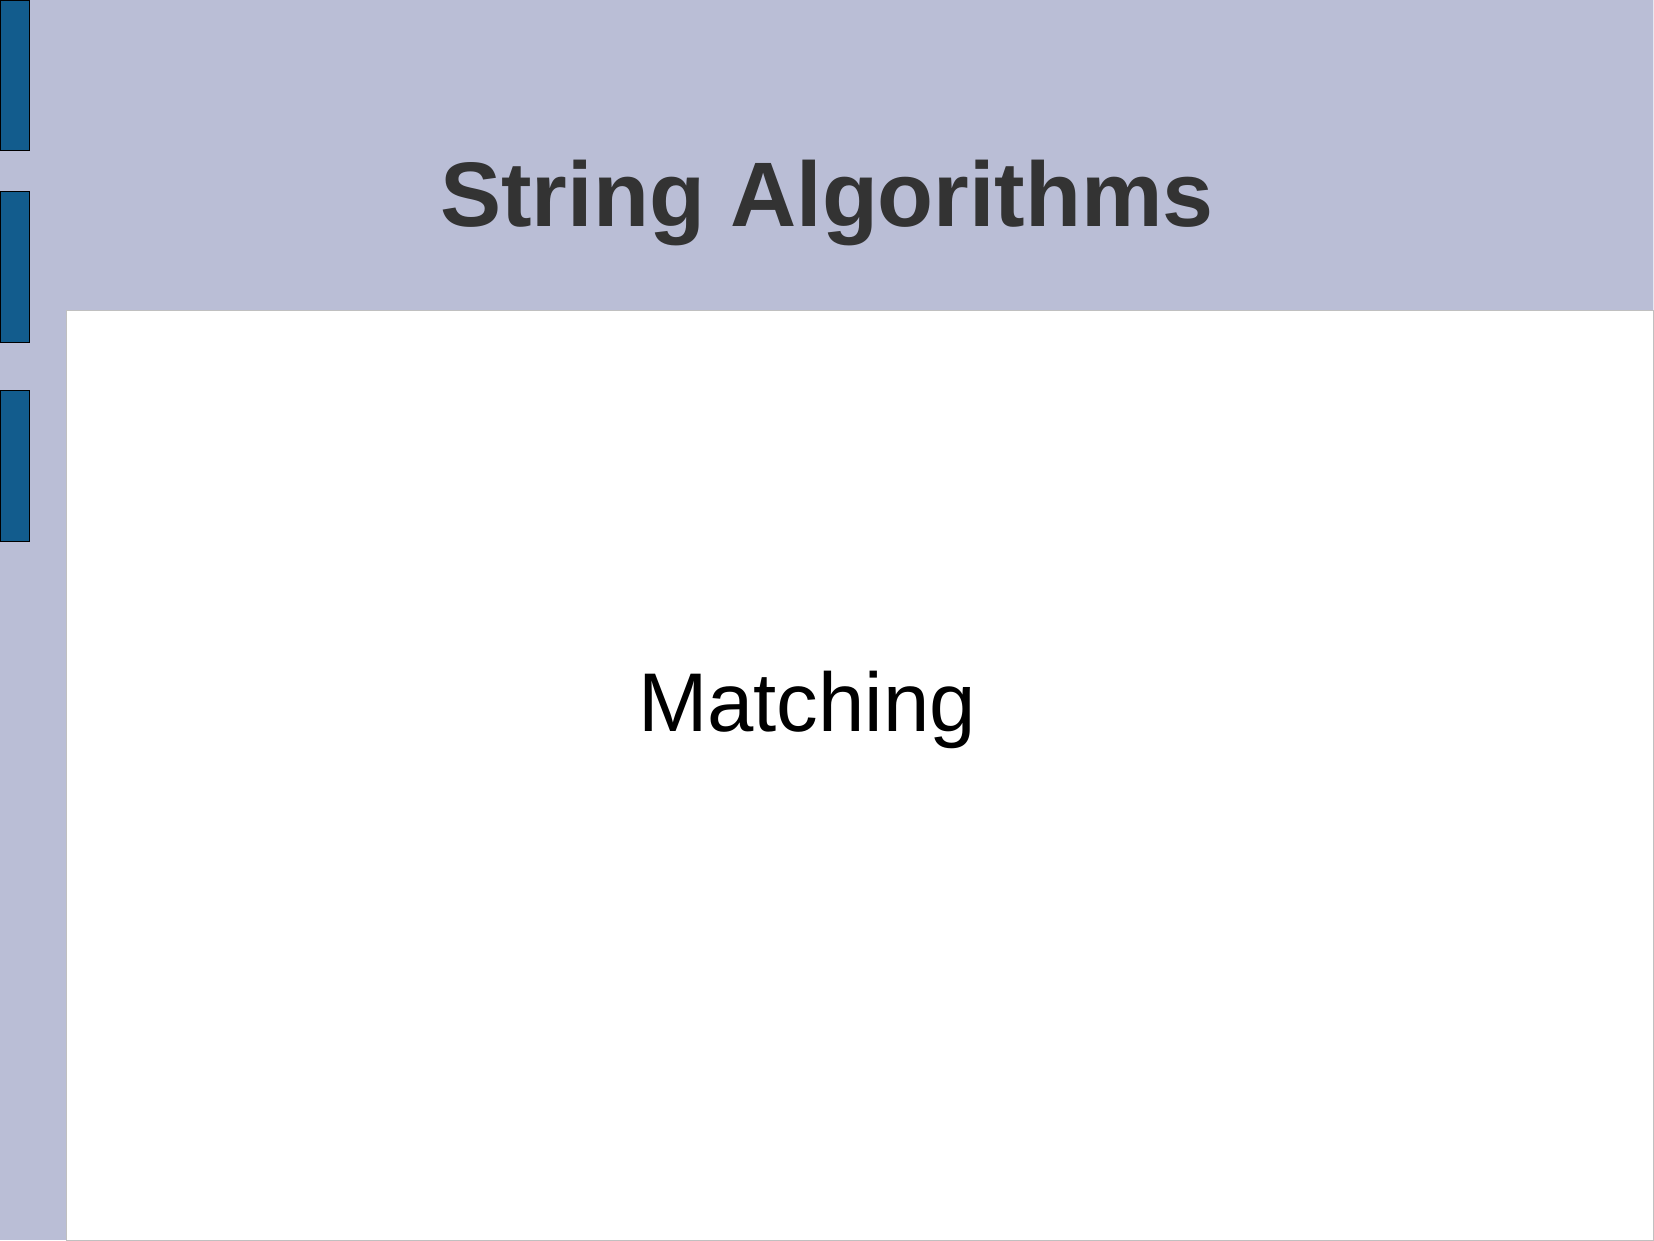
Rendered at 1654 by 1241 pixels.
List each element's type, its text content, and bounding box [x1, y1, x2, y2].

text_box Matching [638, 656, 977, 750]
title String Algorithms [121, 91, 1534, 299]
